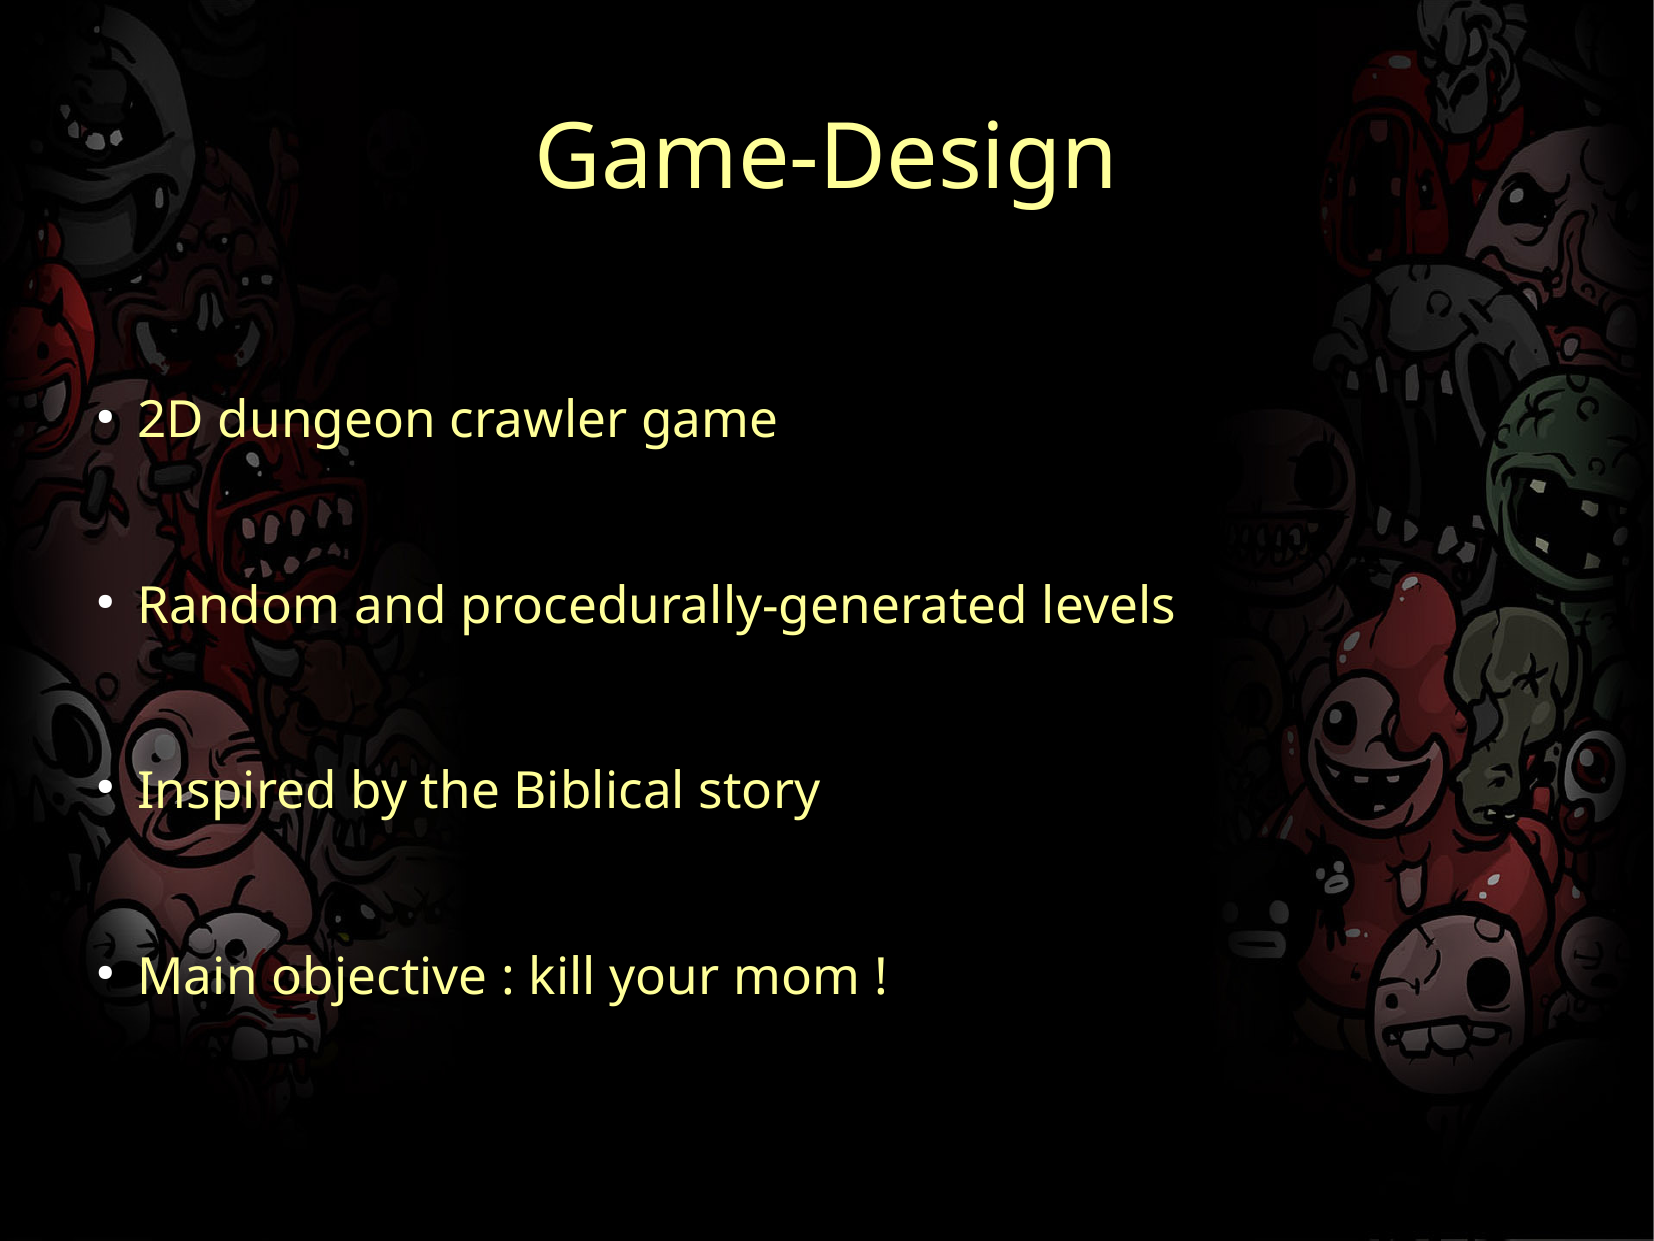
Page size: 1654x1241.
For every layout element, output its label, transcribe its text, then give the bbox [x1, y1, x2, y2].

picture [0, 0, 1654, 1241]
title Game-Design [82, 49, 1571, 257]
list 2D dungeon crawler game Random and procedurally-generated levels Inspired by the Biblical story Main objective : kill your mom ! [82, 290, 1571, 1010]
